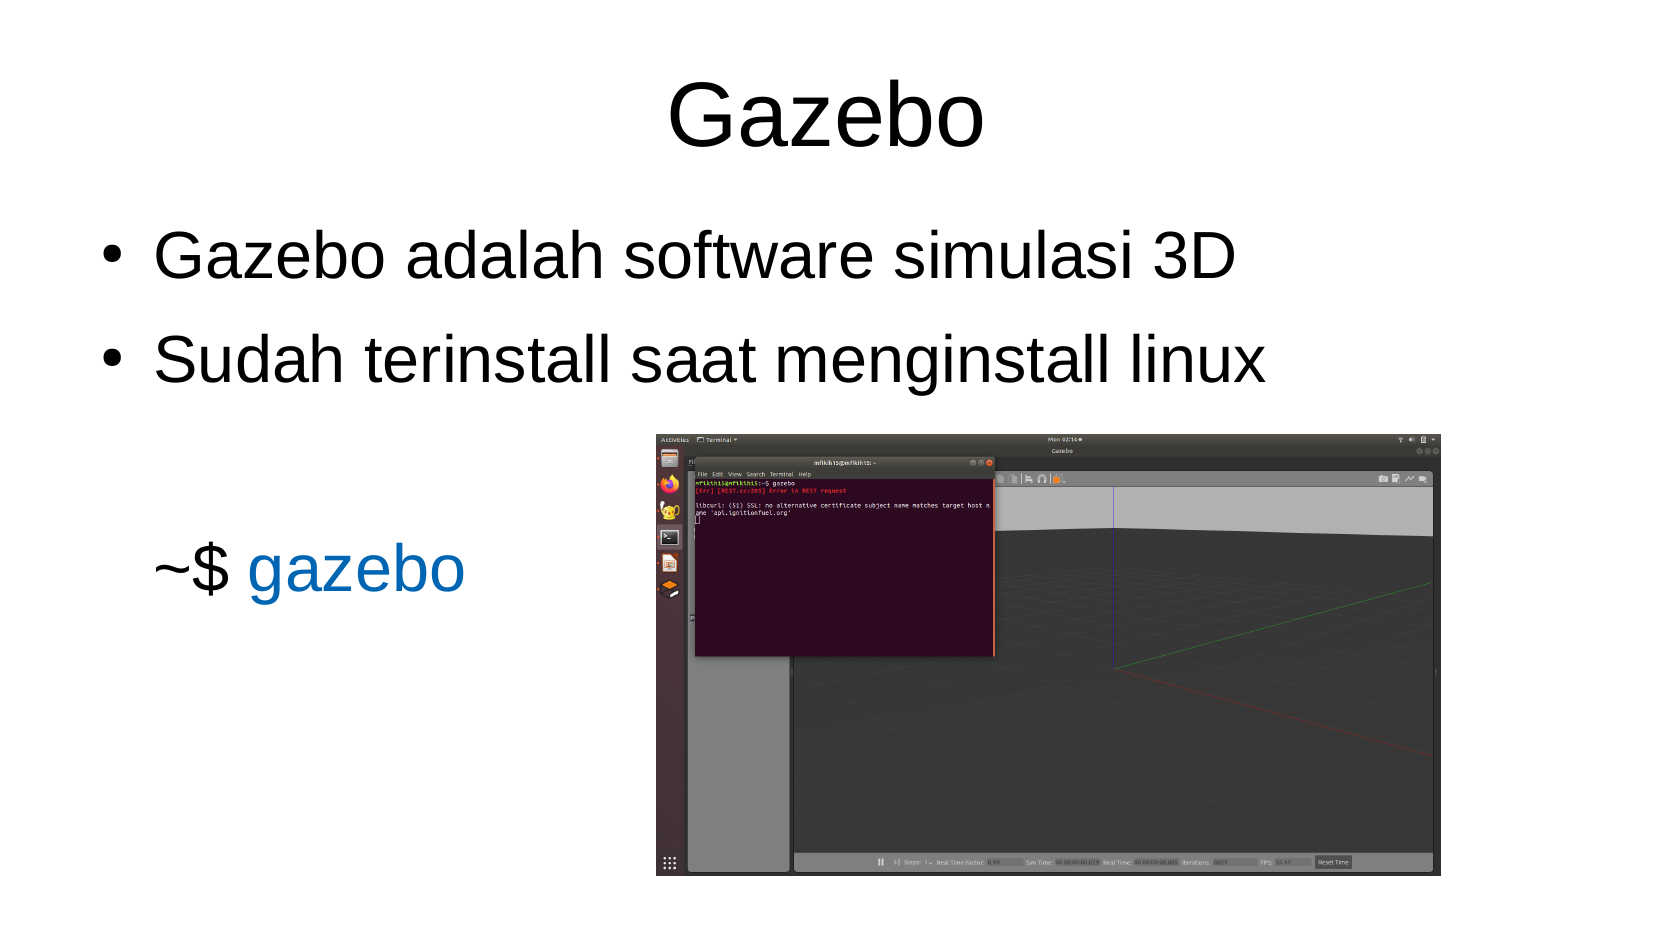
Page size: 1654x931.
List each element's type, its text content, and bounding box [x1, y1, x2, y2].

list Gazebo adalah software simulasi 3D Sudah terinstall saat menginstall linux ~$ gazebo [82, 217, 1571, 758]
picture [656, 434, 1441, 876]
title Gazebo [82, 37, 1571, 193]
